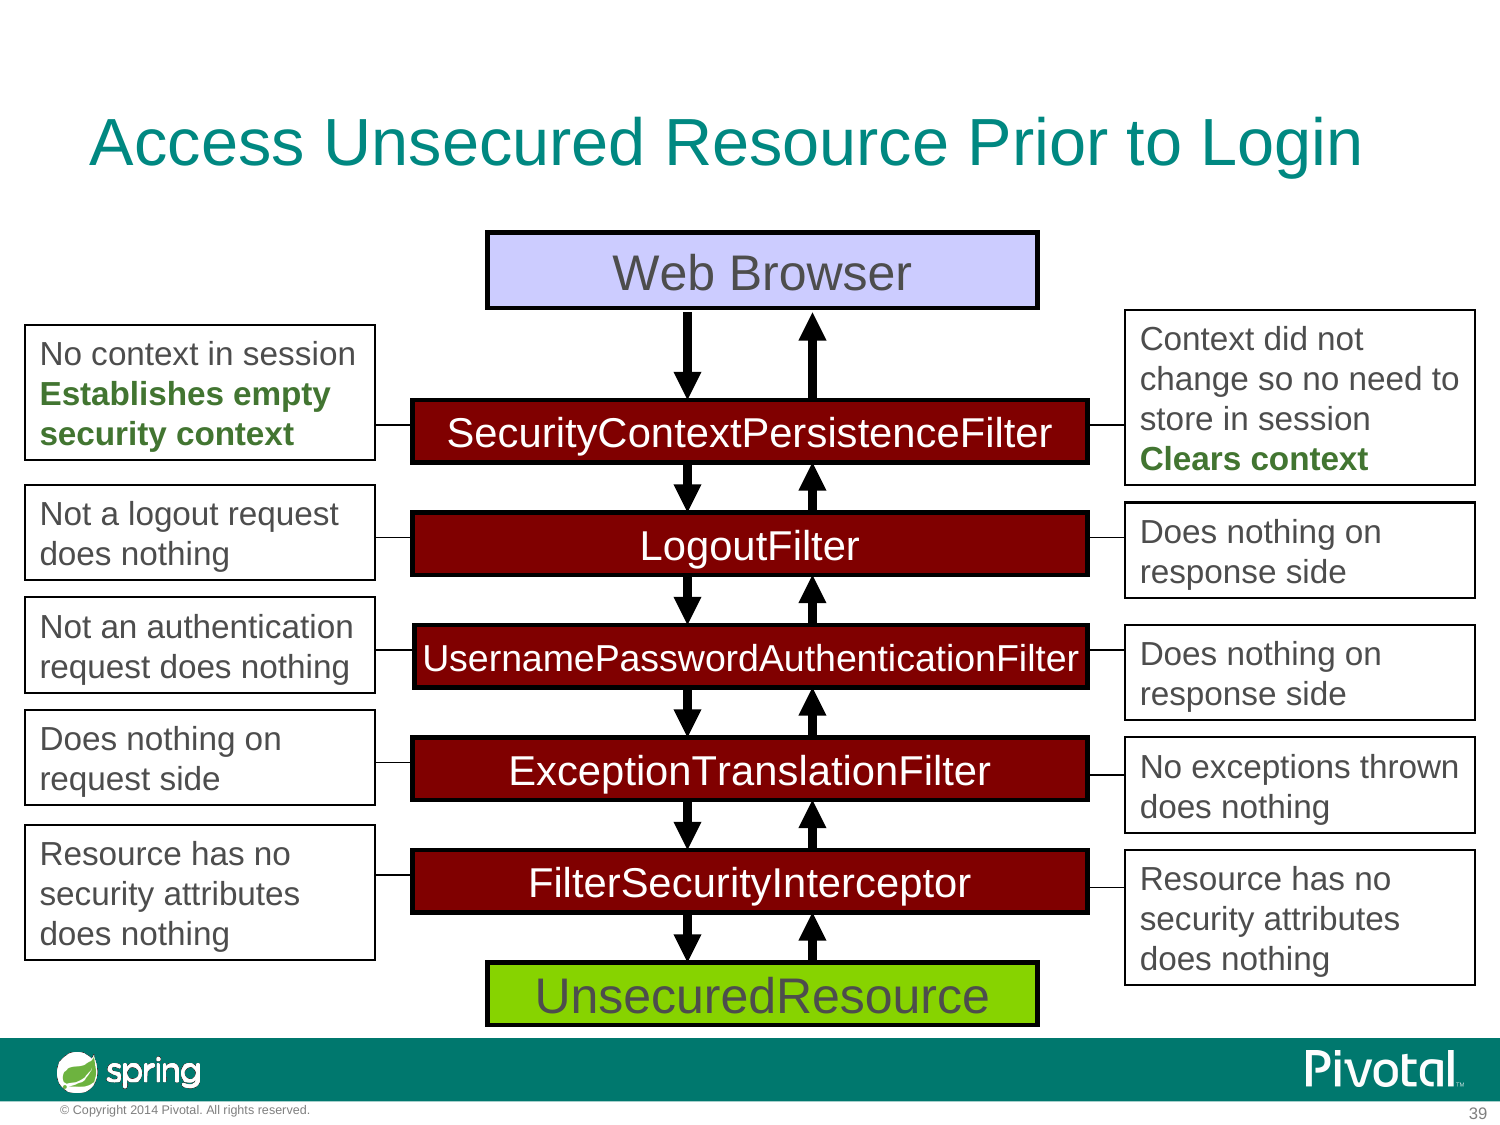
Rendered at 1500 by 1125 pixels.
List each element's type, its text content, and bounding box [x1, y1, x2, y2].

text_box Resource has no security attributes does nothing [24, 824, 376, 961]
text_box Does nothing on response side [1124, 502, 1476, 598]
picture [32, 1041, 210, 1103]
picture [1306, 1050, 1464, 1087]
text_box Context did not change so no need to store in session Clears context [1124, 309, 1476, 485]
text_box SecurityContextPersistenceFilter [412, 399, 1088, 463]
text_box Web Browser [487, 232, 1038, 309]
title Access Unsecured Resource Prior to Login [75, 91, 1426, 187]
text_box UsernamePasswordAuthenticationFilter [414, 624, 1088, 688]
text_box No exceptions thrown does nothing [1124, 737, 1476, 833]
text_box No context in session Establishes empty security context [24, 324, 376, 461]
text_box Not an authentication request does nothing [24, 597, 376, 693]
text_box Not a logout request does nothing [24, 484, 376, 581]
text_box FilterSecurityInterceptor [412, 849, 1088, 913]
text_box LogoutFilter [412, 512, 1088, 576]
text_box Does nothing on request side [24, 709, 376, 806]
text_box Resource has no security attributes does nothing [1124, 849, 1476, 986]
text_box ExceptionTranslationFilter [412, 737, 1088, 801]
text_box Does nothing on response side [1124, 624, 1476, 721]
text_box UnsecuredResource [487, 962, 1038, 1026]
